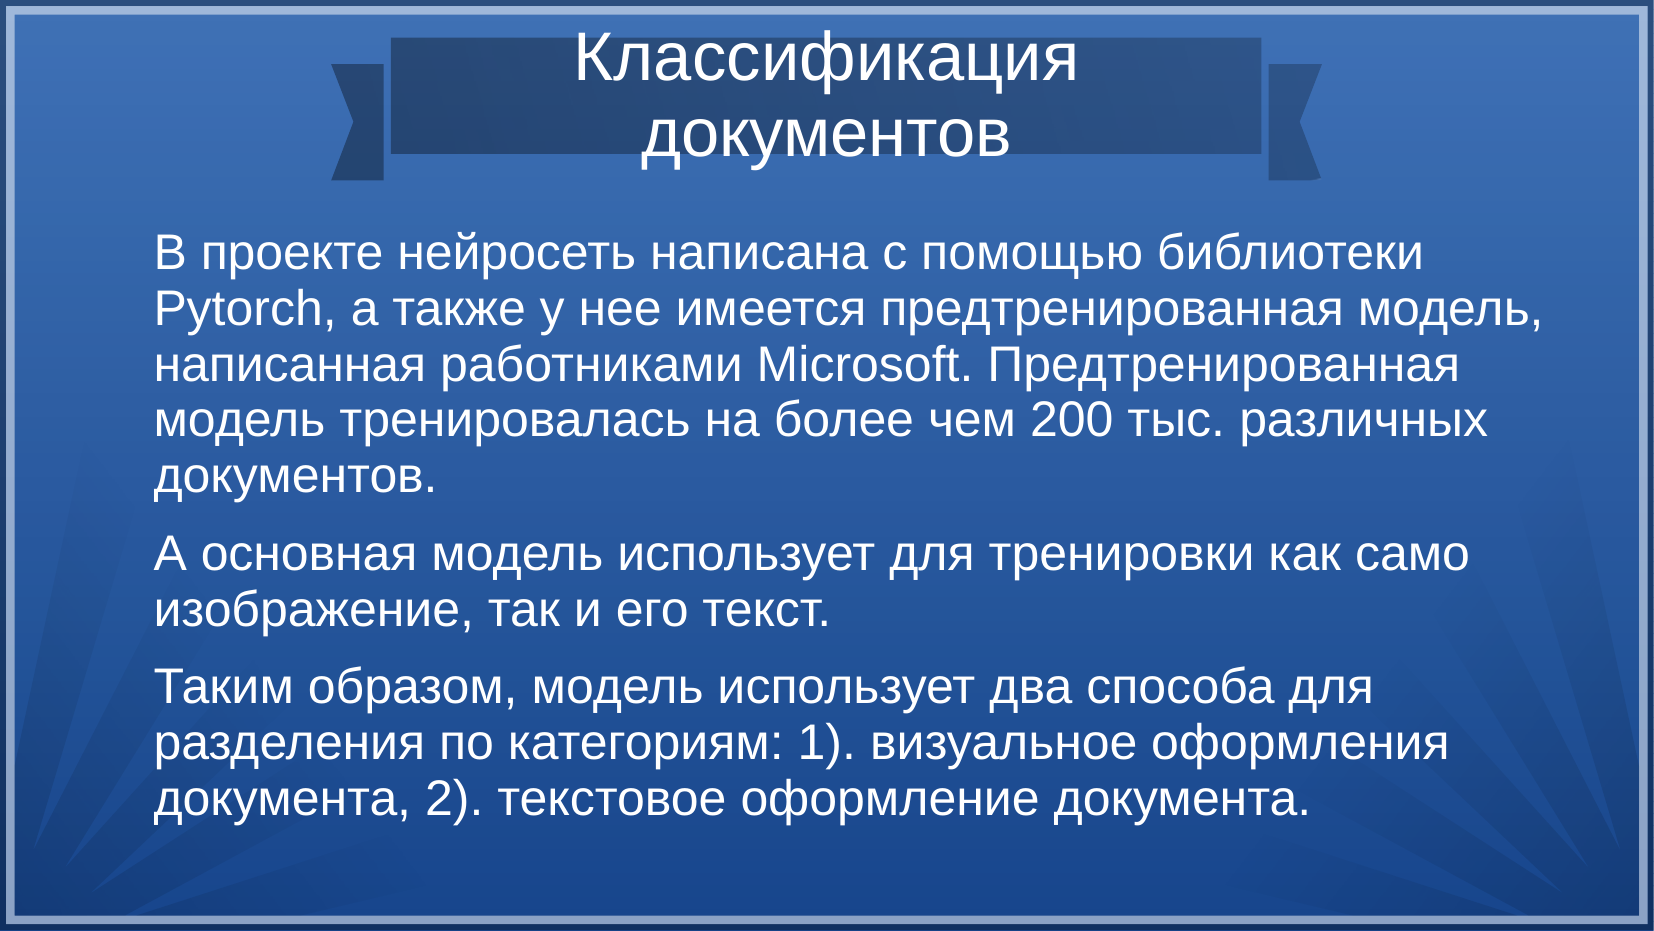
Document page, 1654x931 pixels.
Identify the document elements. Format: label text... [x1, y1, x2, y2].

list В проекте нейросеть написана с помощью библиотеки Pytorch, а также у нее имеется предтренированная модель, написанная работниками Microsoft. Предтренированная модель тренировалась на более чем 200 тыс. различных документов. А основная модель использует для тренировки как само изображение, так и его текст. Таким образом, модель использует два способа для разделения по категориям: 1). визуальное оформления документа, 2). текстовое оформление документа. [82, 224, 1571, 848]
title Классификация документов [389, 17, 1264, 172]
